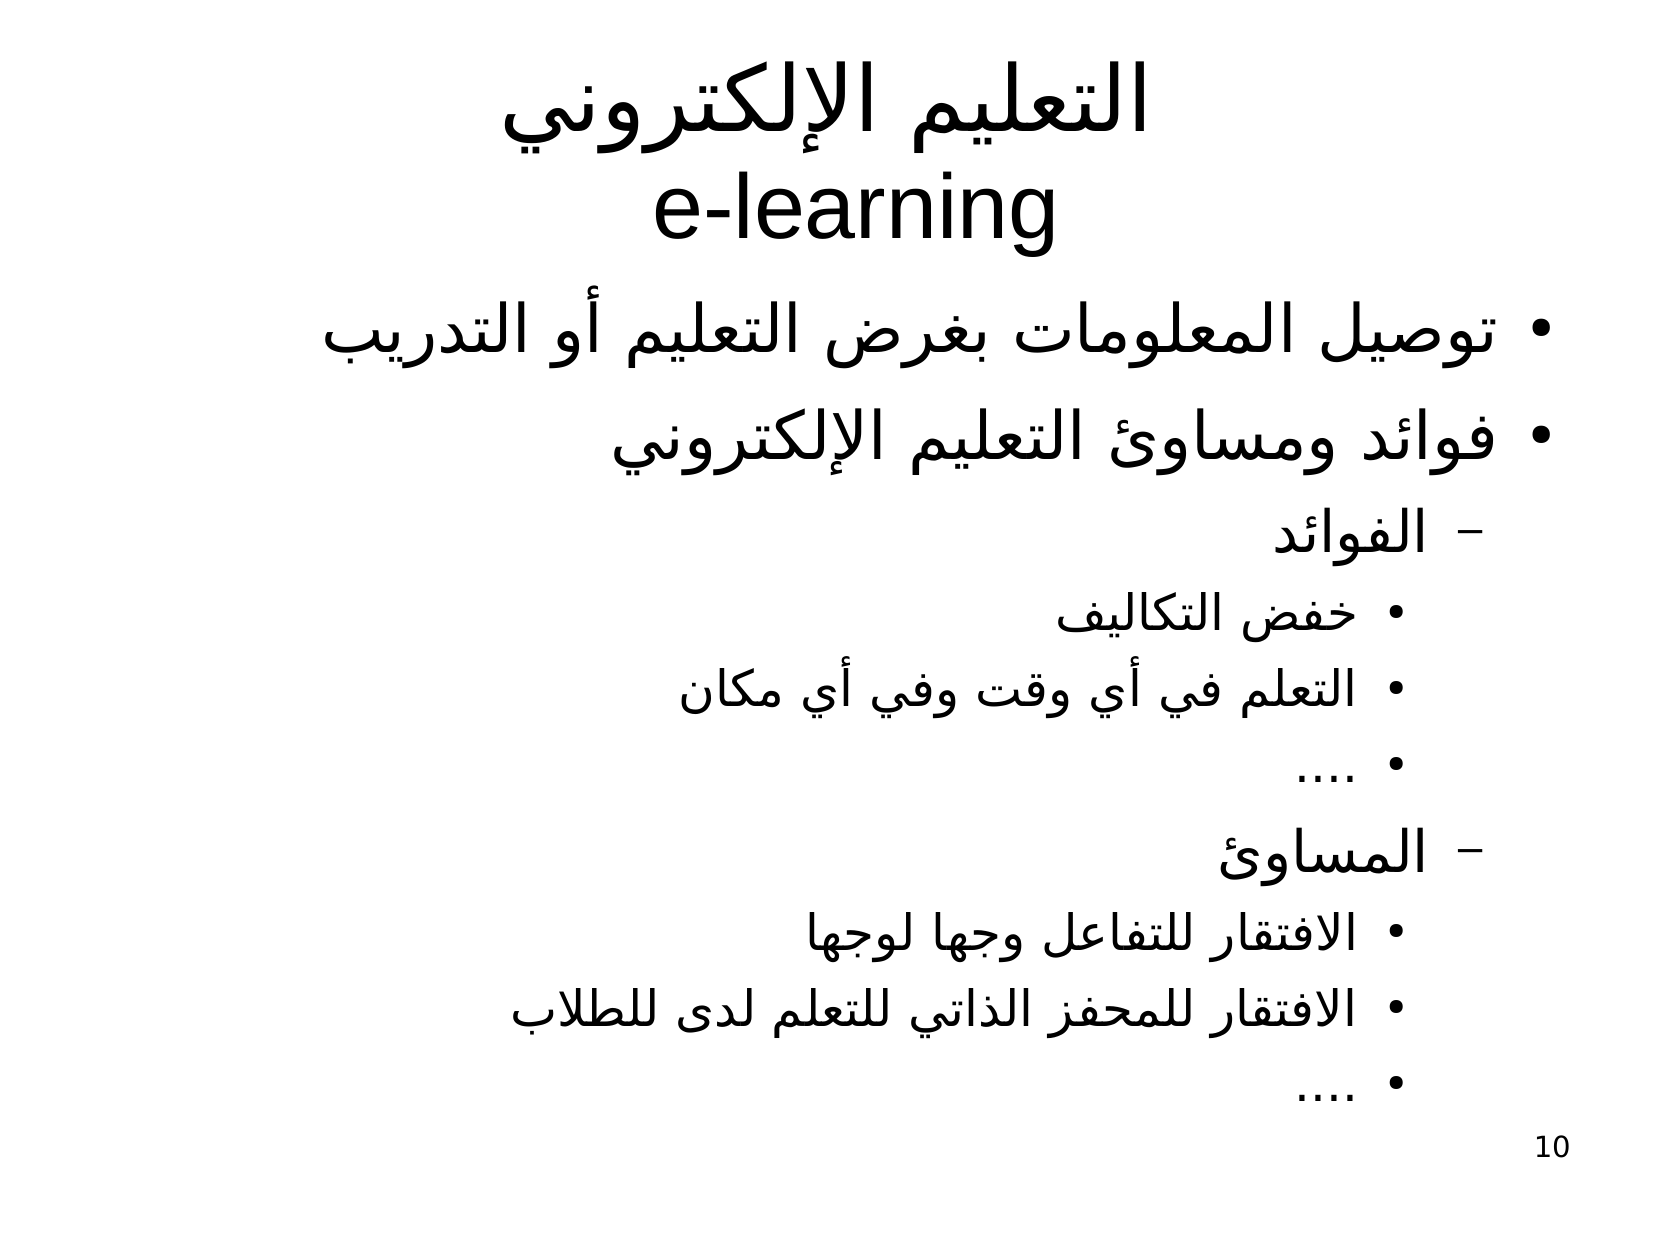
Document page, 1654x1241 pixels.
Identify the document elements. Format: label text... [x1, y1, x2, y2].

list توصيل المعلومات بغرض التعليم أو التدريب فوائد ومساوئ التعليم الإلكتروني الفوائد خفض التكاليف التعلم في أي وقت وفي أي مكان .... المساوئ الافتقار للتفاعل وجها لوجها الافتقار للمحفز الذاتي للتعلم لدى للطلاب .... [82, 290, 1571, 1123]
title التعليم الإلكتروني e-learning [82, 41, 1571, 265]
